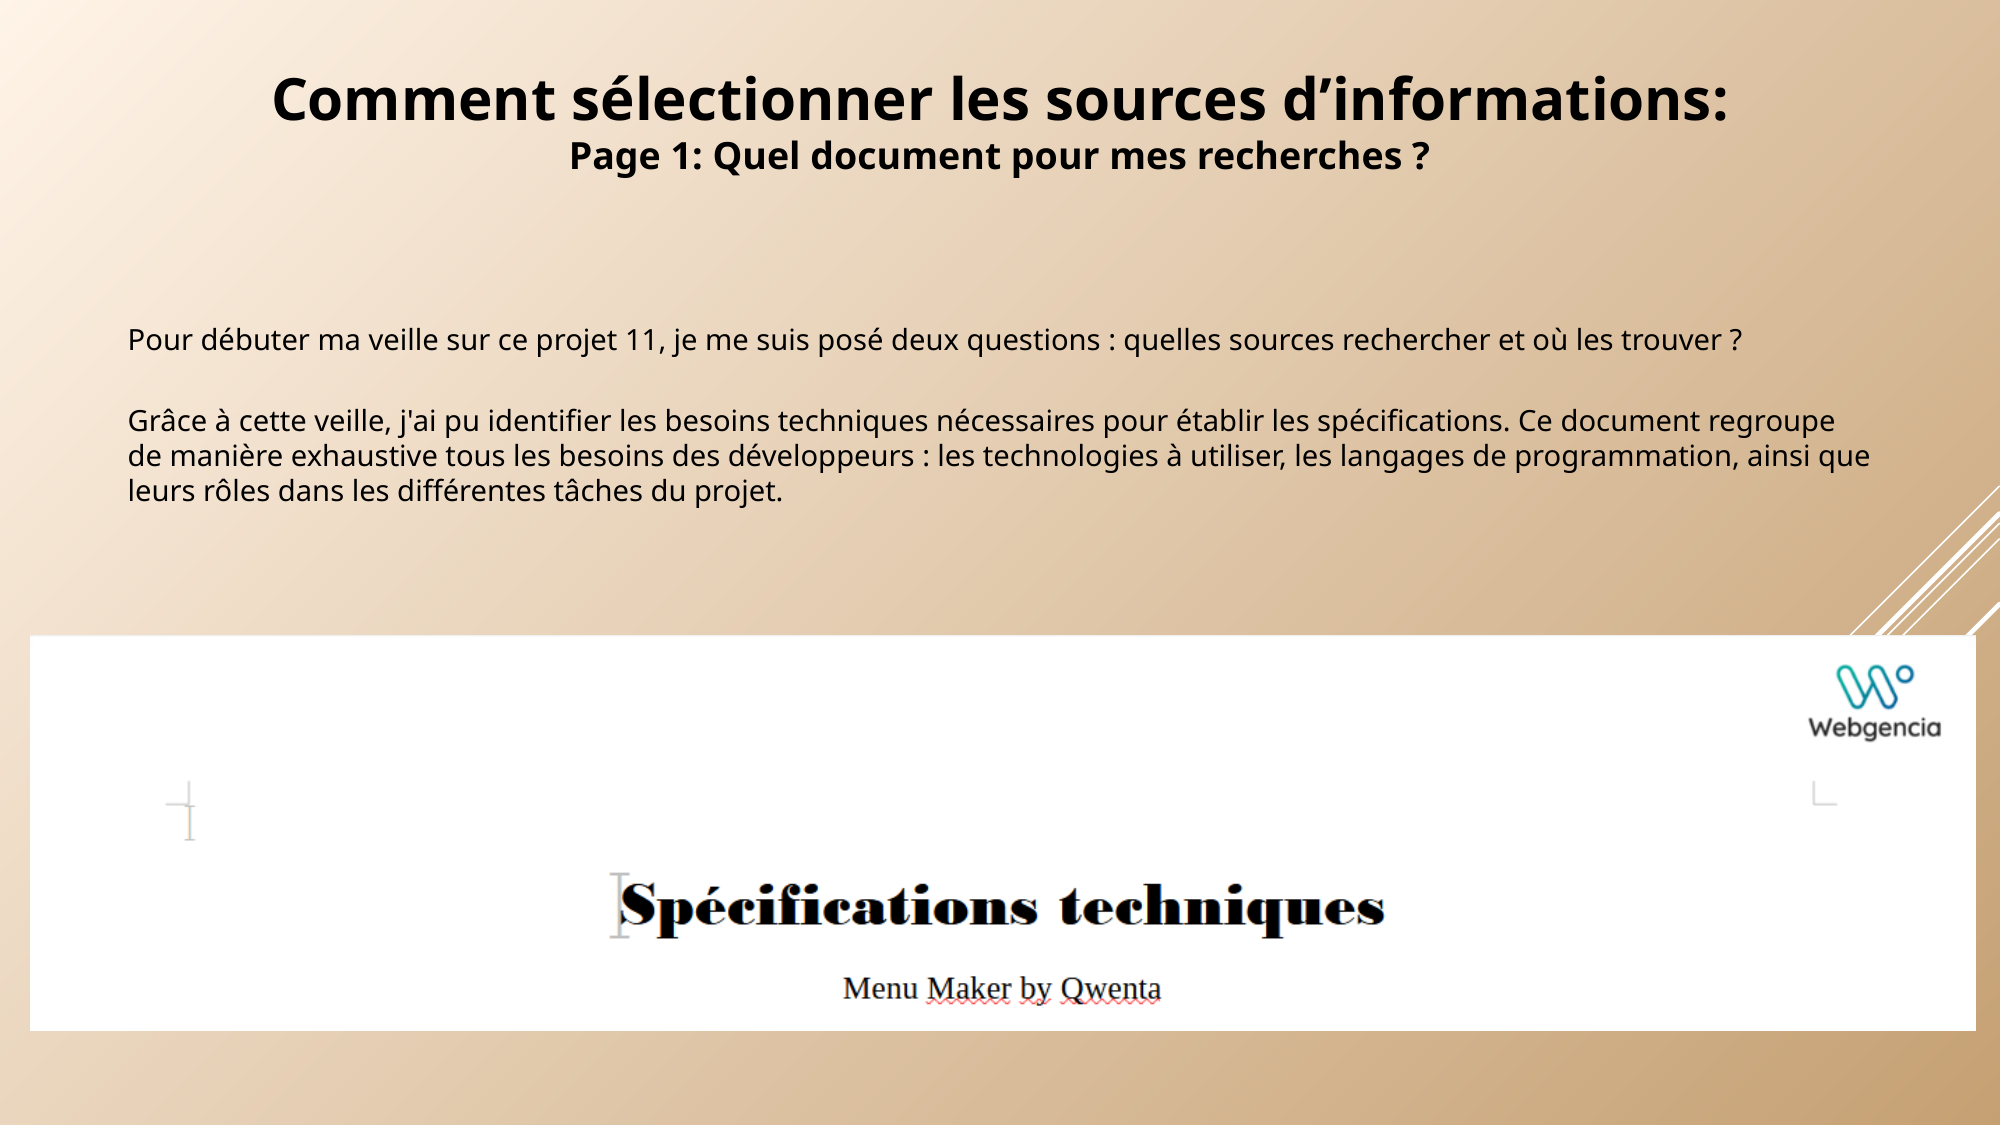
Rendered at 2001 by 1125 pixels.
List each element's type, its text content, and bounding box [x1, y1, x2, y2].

title Comment sélectionner les sources d’informations: Page 1: Quel document pour mes recherches ? [112, 54, 1888, 274]
picture [30, 635, 1976, 1031]
list Pour débuter ma veille sur ce projet 11, je me suis posé deux questions : quelles sources rechercher et où les trouver ? Grâce à cette veille, j'ai pu identifier les besoins techniques nécessaires pour établir les spécifications. Ce document regroupe de manière exhaustive tous les besoins des développeurs : les technologies à utiliser, les langages de programmation, ainsi que leurs rôles dans les différentes tâches du projet. [112, 313, 1888, 540]
